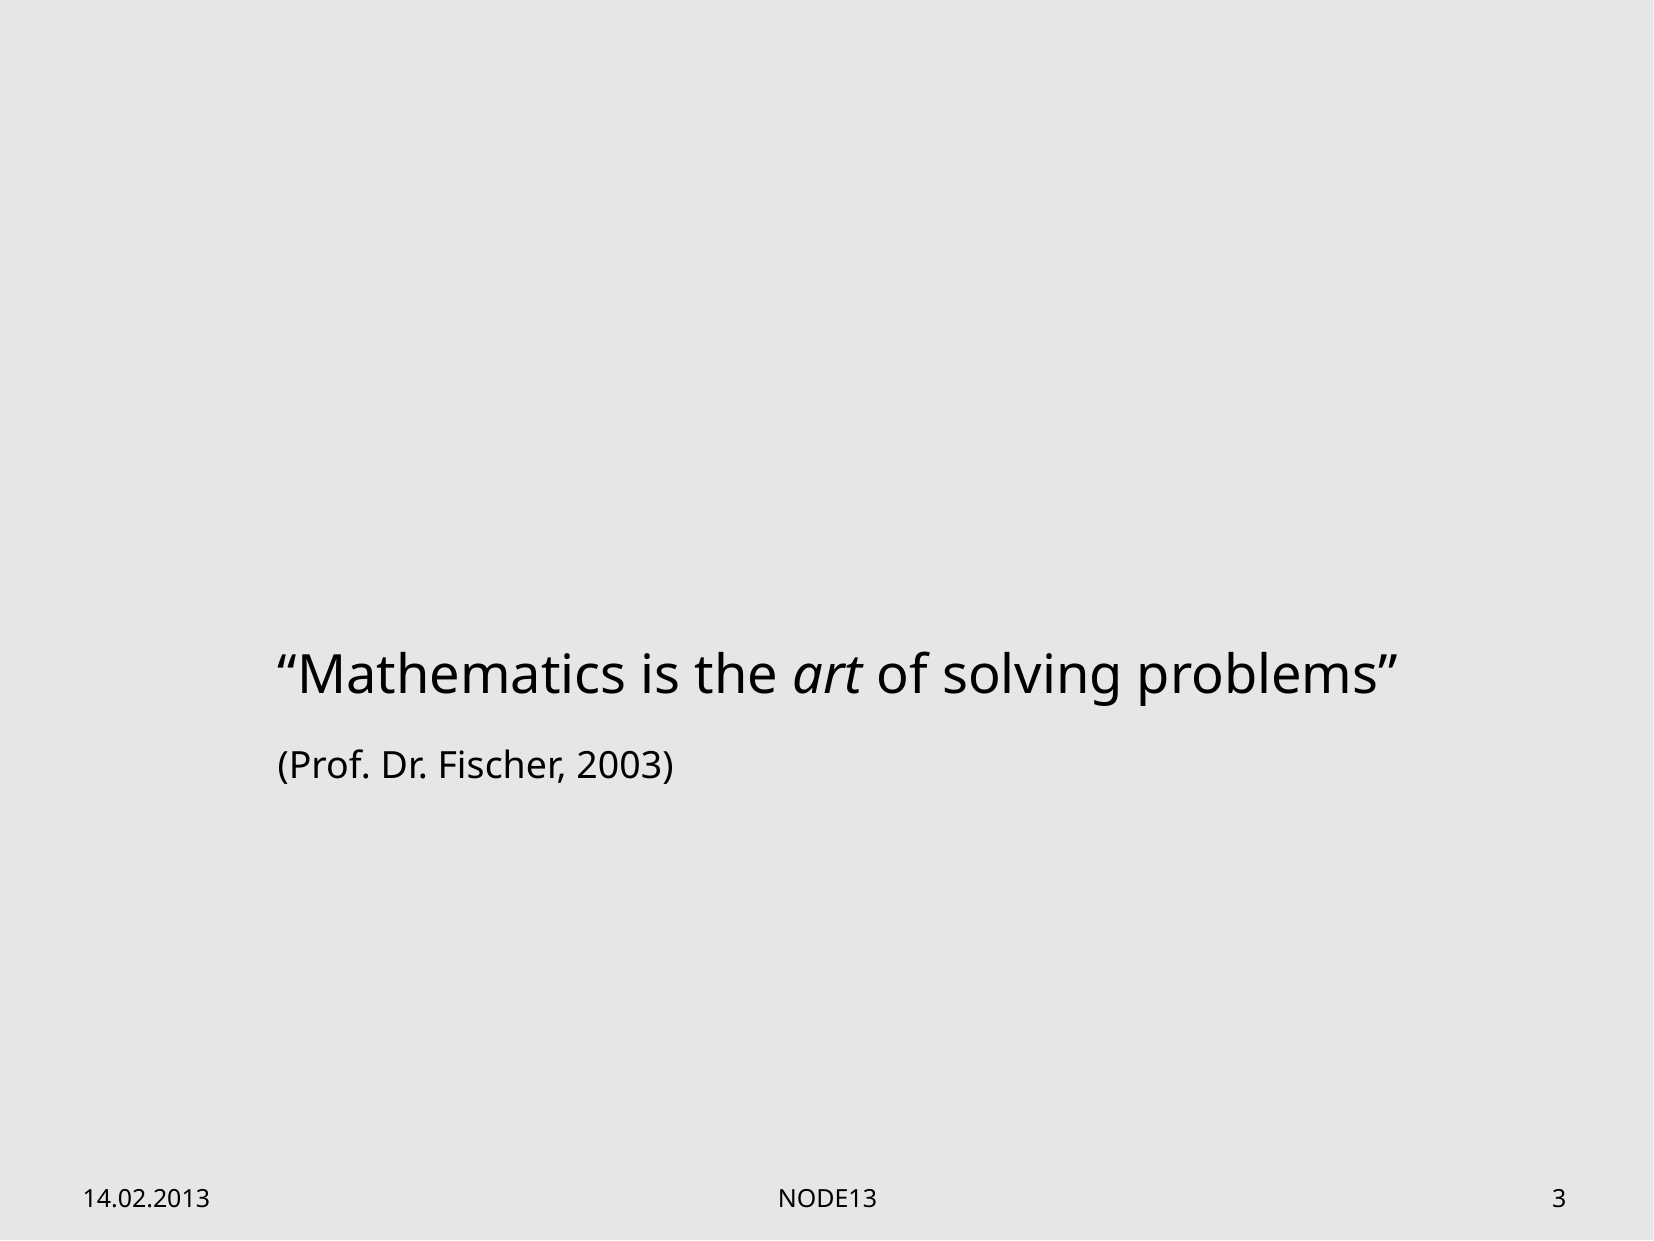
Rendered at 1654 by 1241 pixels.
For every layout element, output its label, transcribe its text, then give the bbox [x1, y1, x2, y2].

list “Mathematics is the art of solving problems” (Prof. Dr. Fischer, 2003) [206, 324, 1571, 1045]
